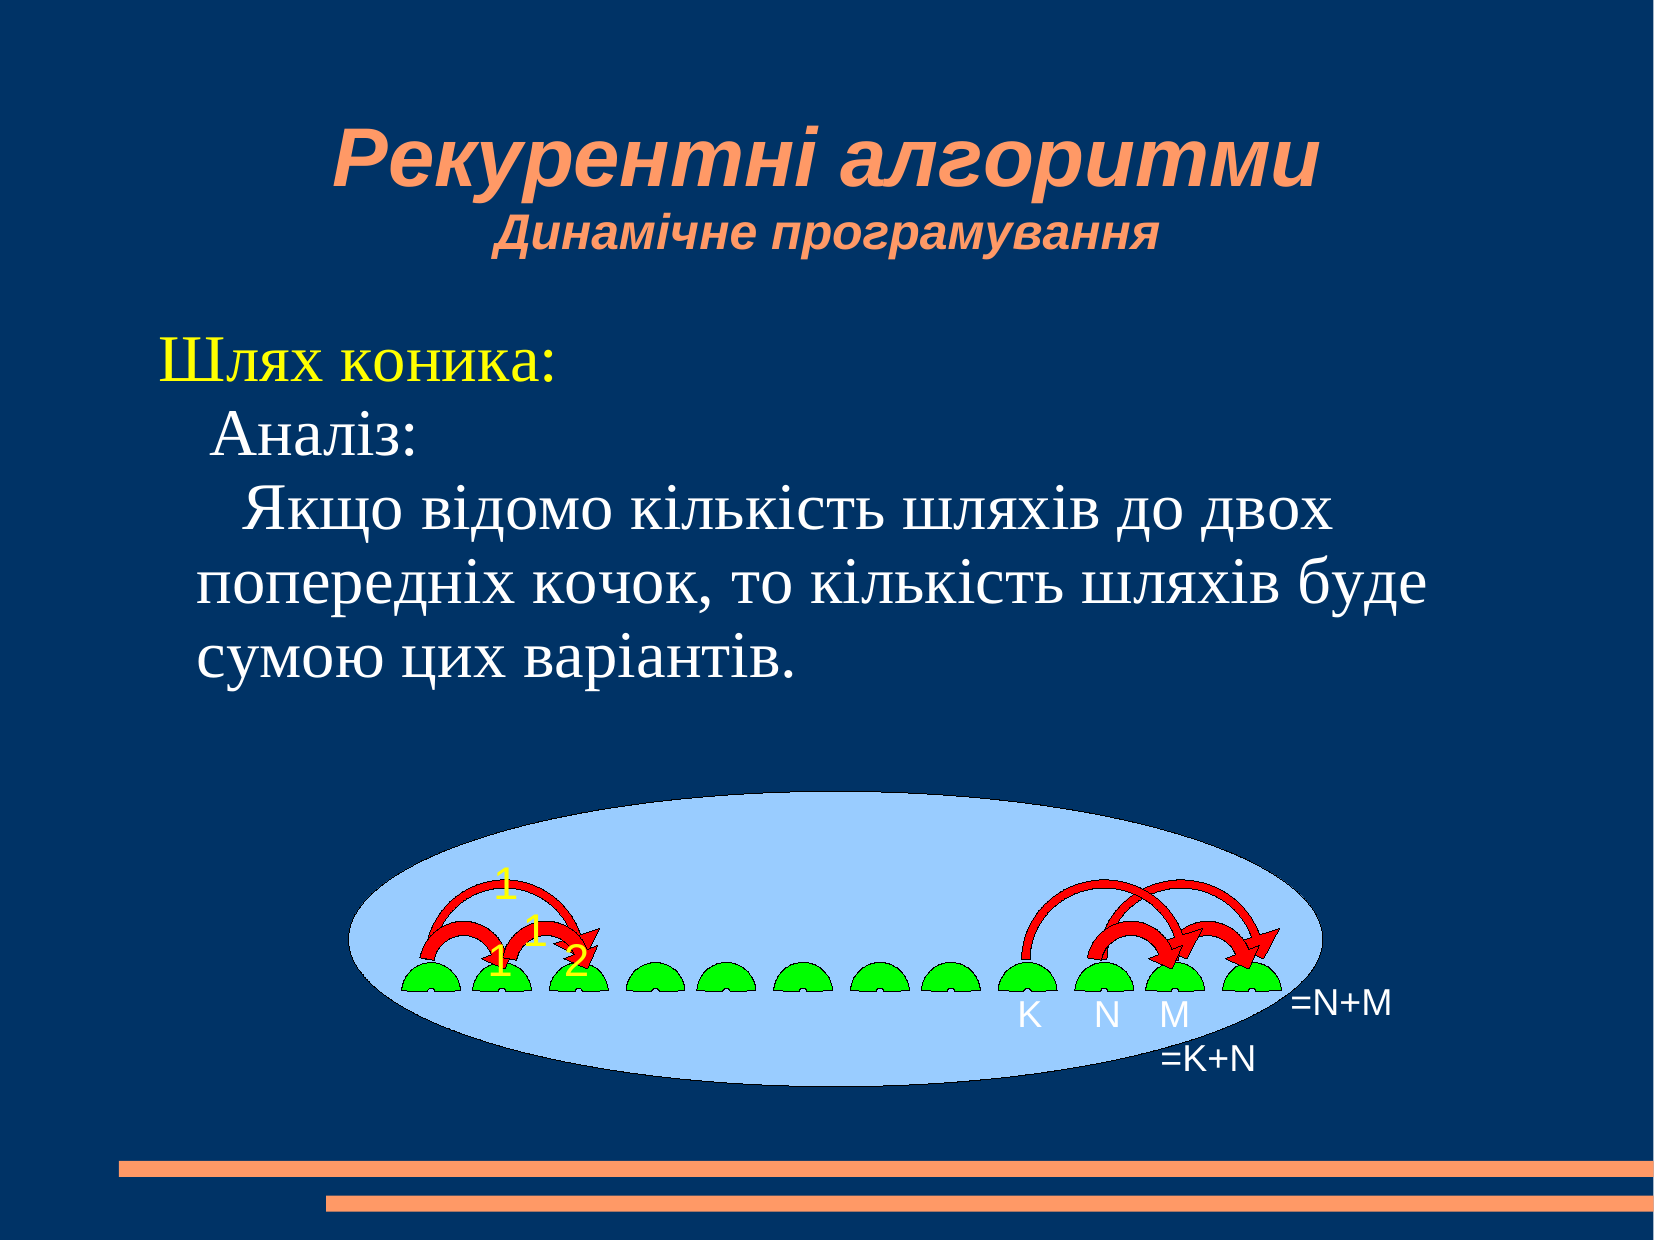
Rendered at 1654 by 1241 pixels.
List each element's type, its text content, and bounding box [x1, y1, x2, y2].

text_box [348, 791, 1323, 1087]
text_box K [1002, 986, 1058, 1044]
text_box 1 [472, 927, 528, 994]
text_box 1 [478, 850, 534, 917]
text_box M [1144, 986, 1206, 1044]
text_box 1 [507, 897, 564, 964]
list Шлях коника: Аналіз: Якщо відомо кількість шляхів до двох попередніх кочок, то кількість шляхів буде сумою цих варіантів. [121, 322, 1561, 1132]
title Рекурентні алгоритми Динамічне програмування [121, 46, 1534, 325]
text_box =K+N [1145, 1029, 1272, 1087]
text_box =N+M [1275, 974, 1408, 1032]
text_box N [1079, 986, 1136, 1044]
text_box 2 [549, 927, 605, 994]
